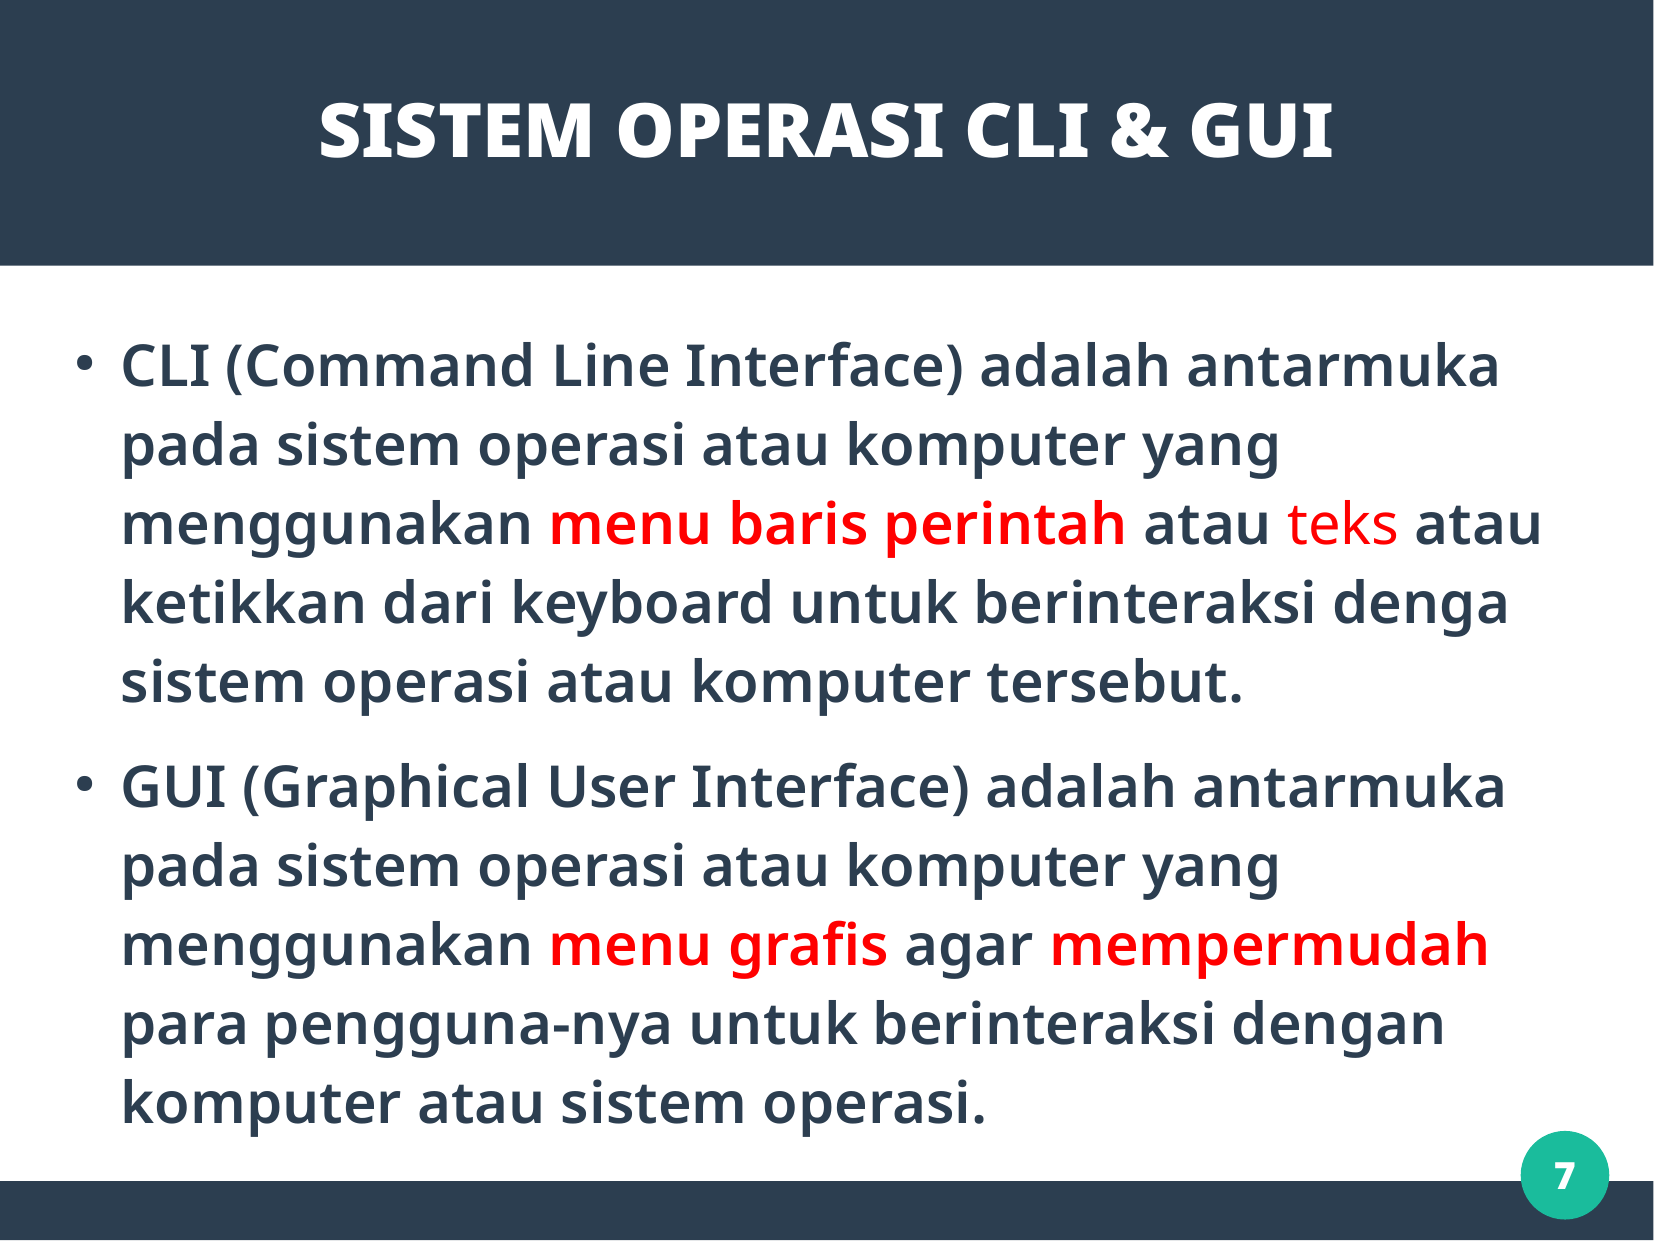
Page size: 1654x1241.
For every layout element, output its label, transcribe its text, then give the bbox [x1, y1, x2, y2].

list CLI (Command Line Interface) adalah antarmuka pada sistem operasi atau komputer yang menggunakan menu baris perintah atau teks atau ketikkan dari keyboard untuk berinteraksi denga sistem operasi atau komputer tersebut. GUI (Graphical User Interface) adalah antarmuka pada sistem operasi atau komputer yang menggunakan menu grafis agar mempermudah para pengguna-nya untuk berinteraksi dengan komputer atau sistem operasi. [59, 324, 1595, 1152]
title SISTEM OPERASI CLI & GUI [59, 49, 1595, 207]
